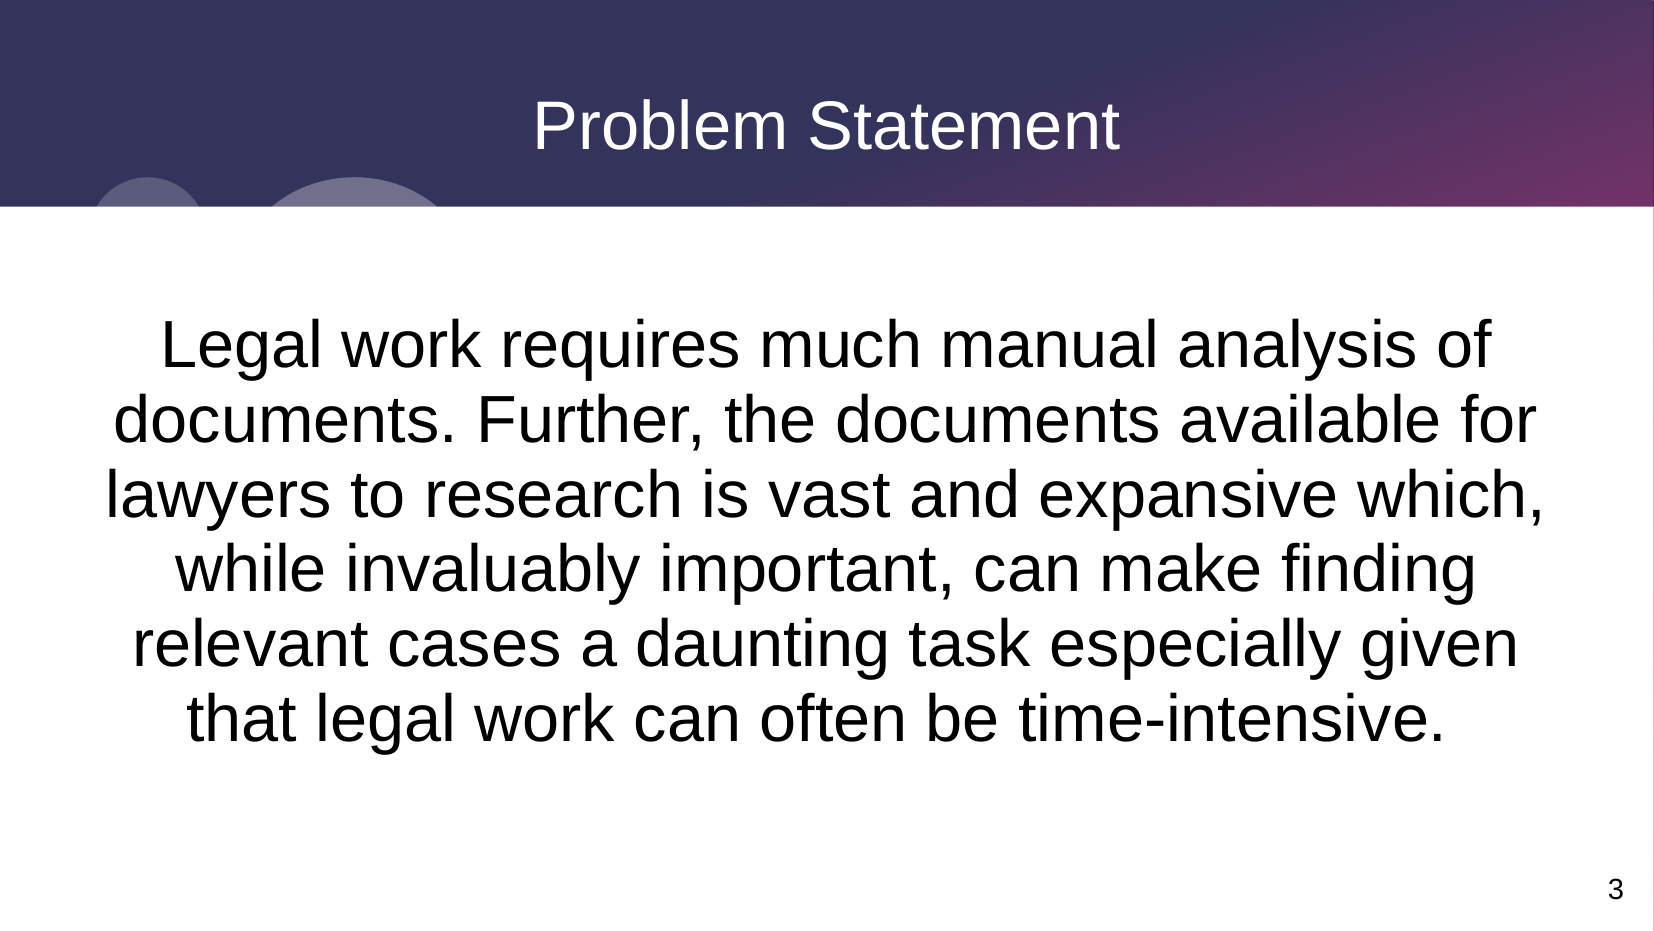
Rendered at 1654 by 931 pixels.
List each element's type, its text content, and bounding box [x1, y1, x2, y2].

subtitle Legal work requires much manual analysis of documents. Further, the documents available for lawyers to research is vast and expansive which, while invaluably important, can make finding relevant cases a daunting task especially given that legal work can often be time-intensive. [88, 236, 1565, 827]
title Problem Statement [88, 44, 1565, 207]
